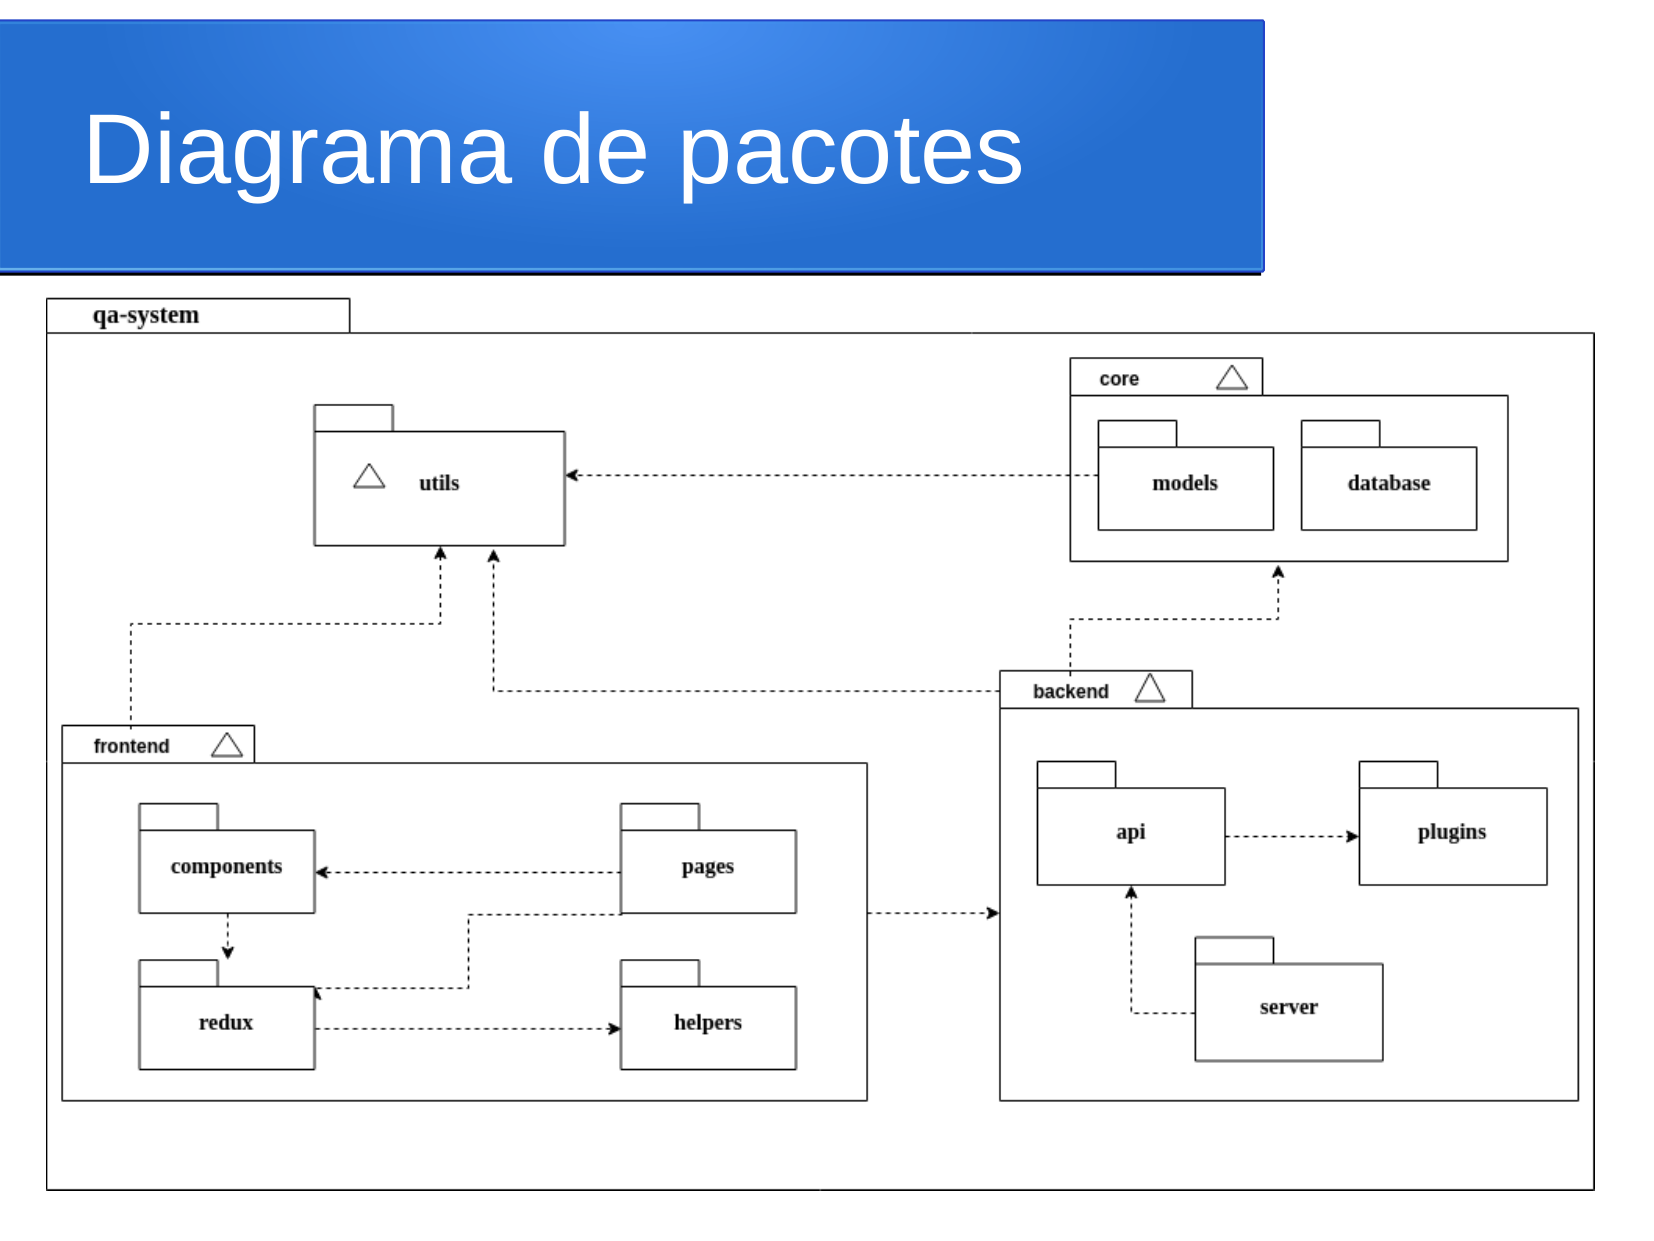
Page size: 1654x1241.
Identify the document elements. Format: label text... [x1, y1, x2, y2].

picture [46, 295, 1595, 1191]
title Diagrama de pacotes [82, 47, 1235, 252]
